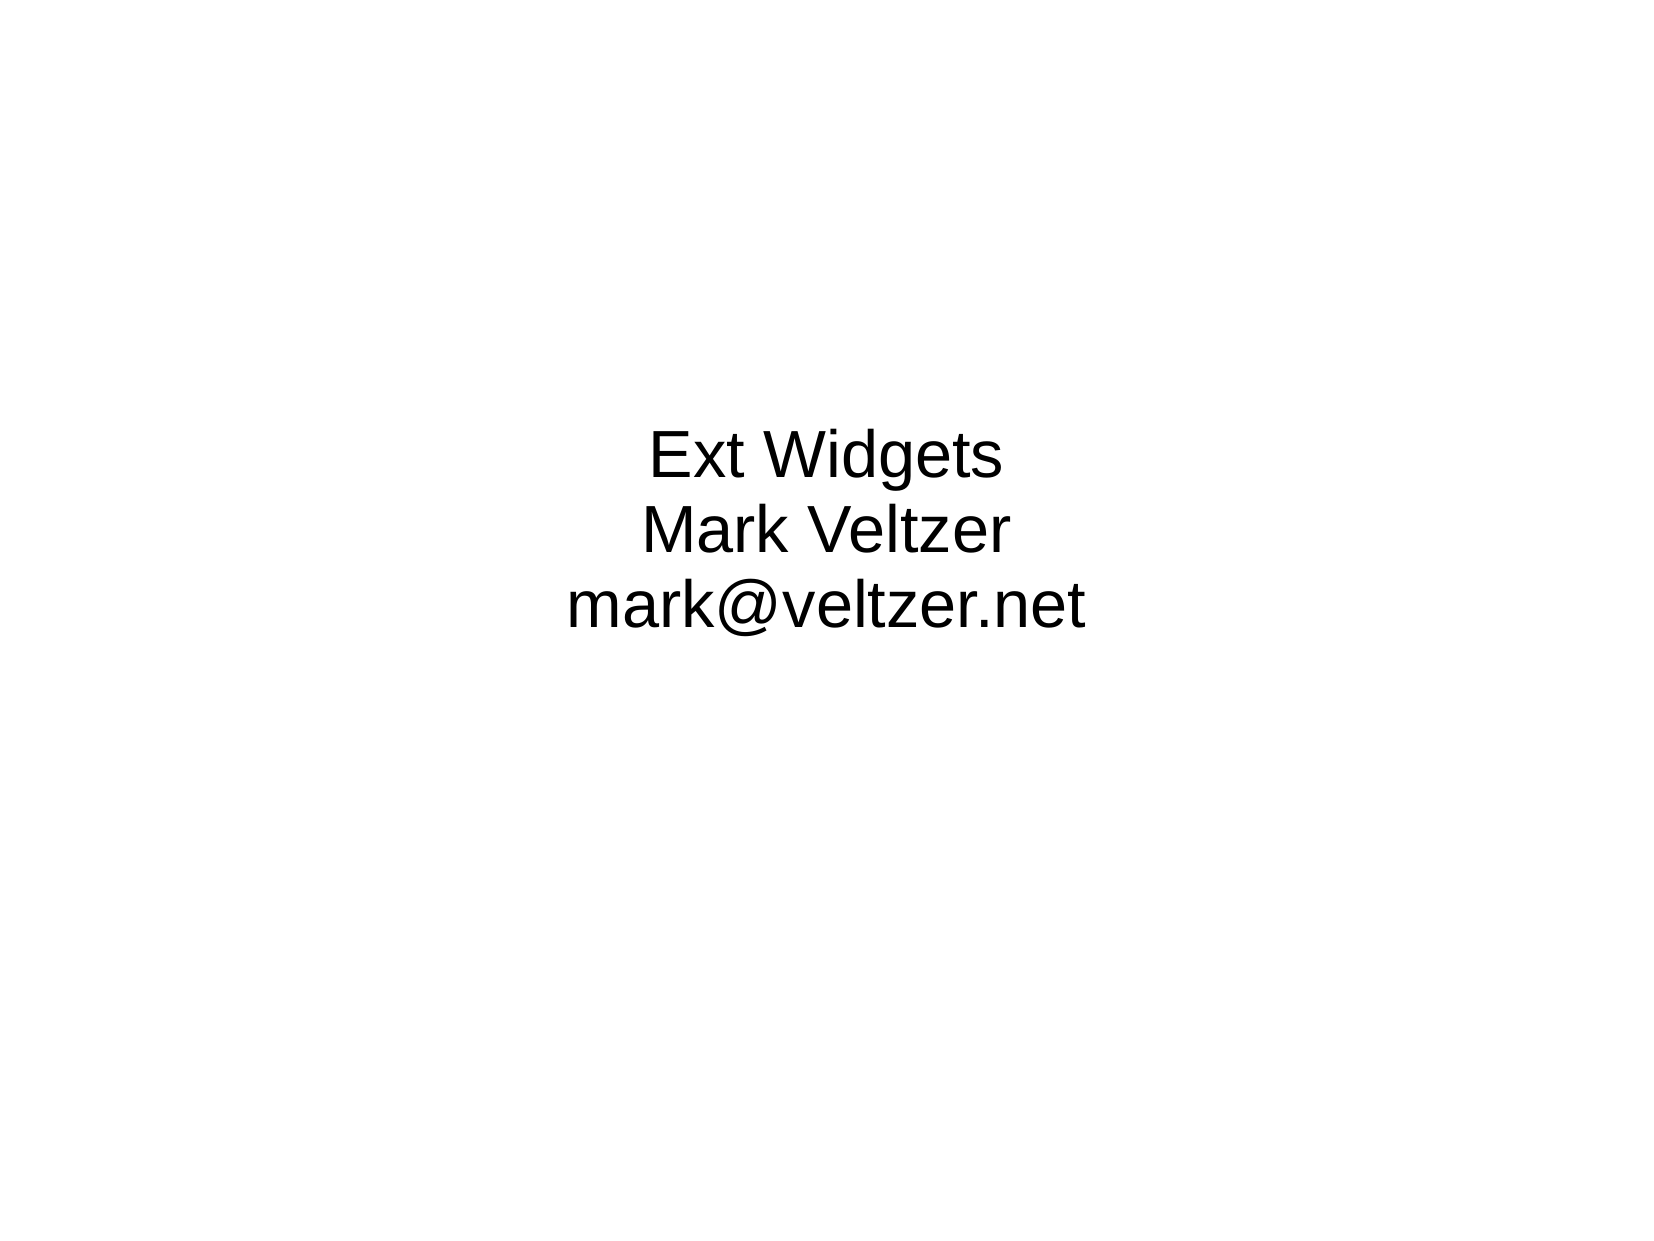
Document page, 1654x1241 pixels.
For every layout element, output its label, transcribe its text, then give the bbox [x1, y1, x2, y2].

subtitle Ext Widgets Mark Veltzer mark@veltzer.net [82, 49, 1571, 1010]
